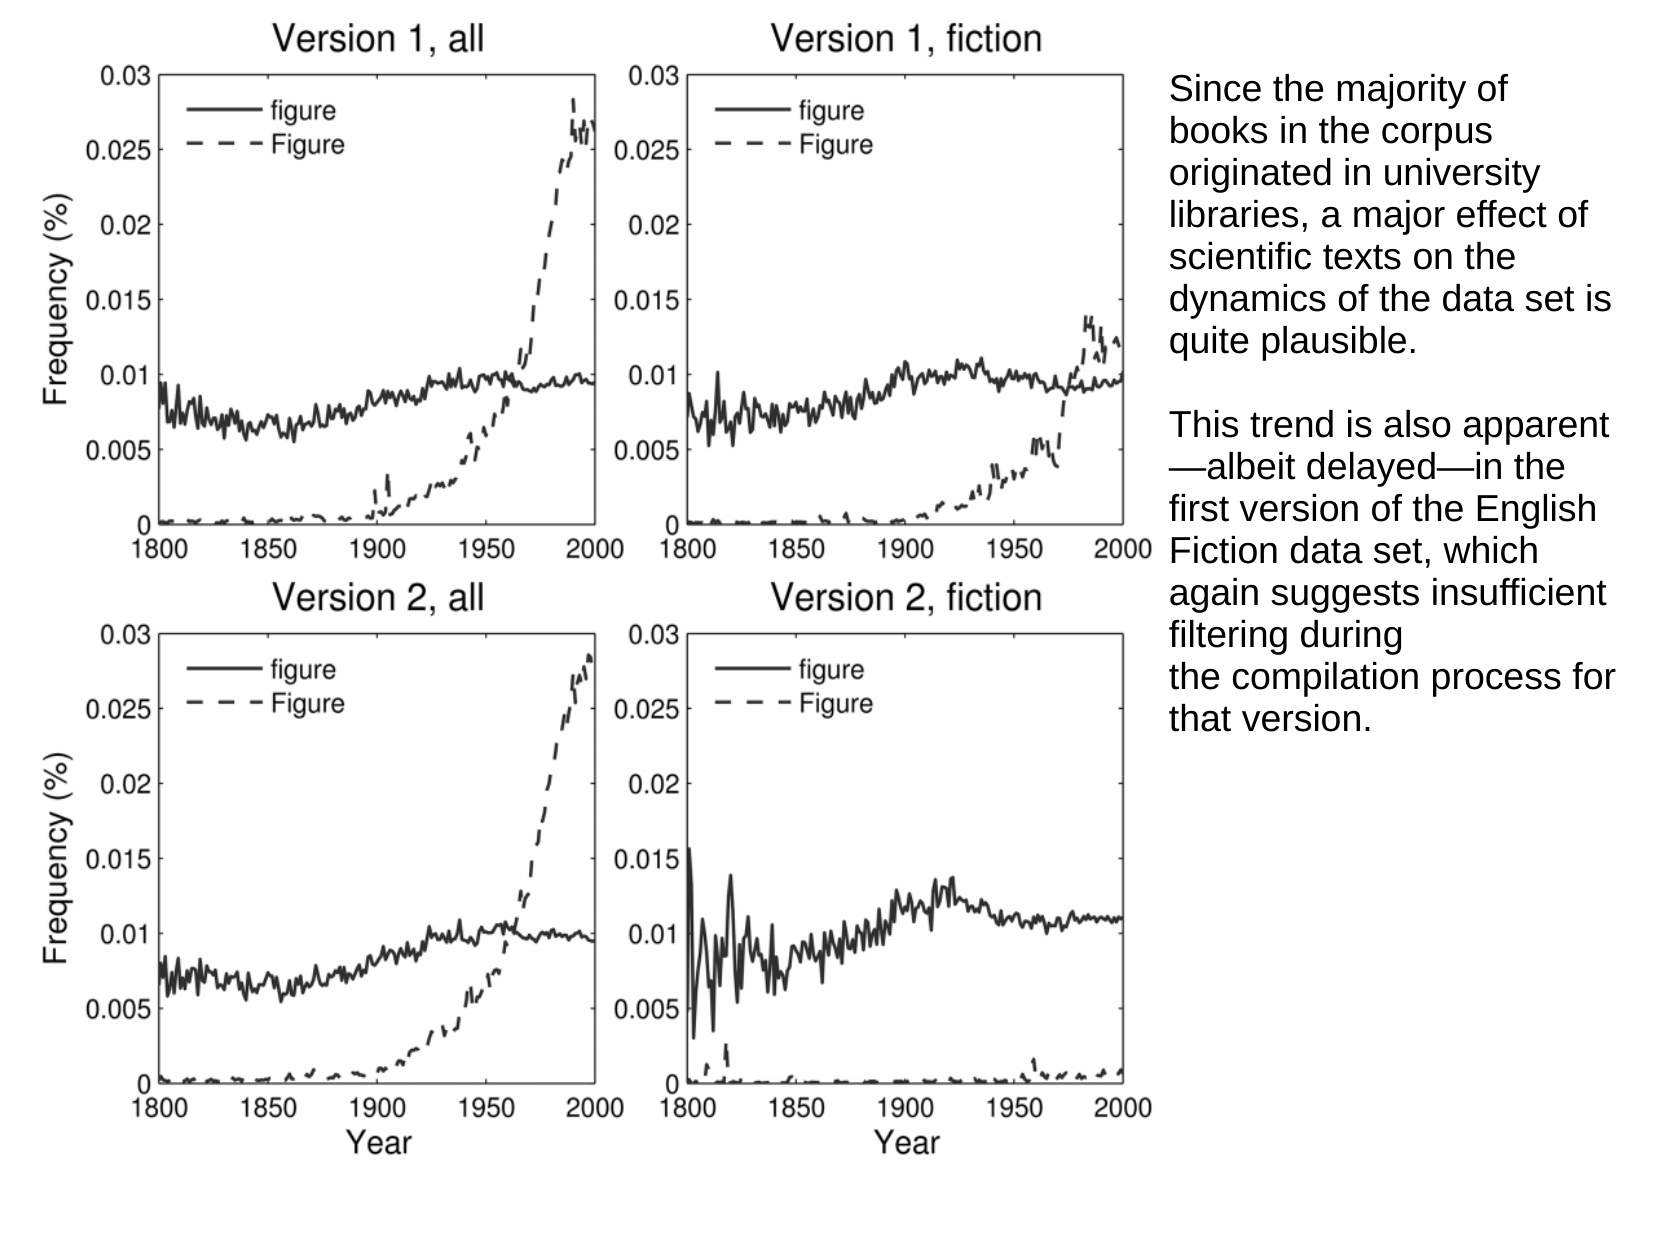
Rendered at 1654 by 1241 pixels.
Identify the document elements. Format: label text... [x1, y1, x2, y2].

picture [30, 14, 1167, 1168]
text_box Since the majority of books in the corpus originated in university libraries, a major effect of scientific texts on the dynamics of the data set is quite plausible. This trend is also apparent—albeit delayed—in the first version of the English Fiction data set, which again suggests insufficient filtering during the compilation process for that version. [1154, 60, 1639, 832]
